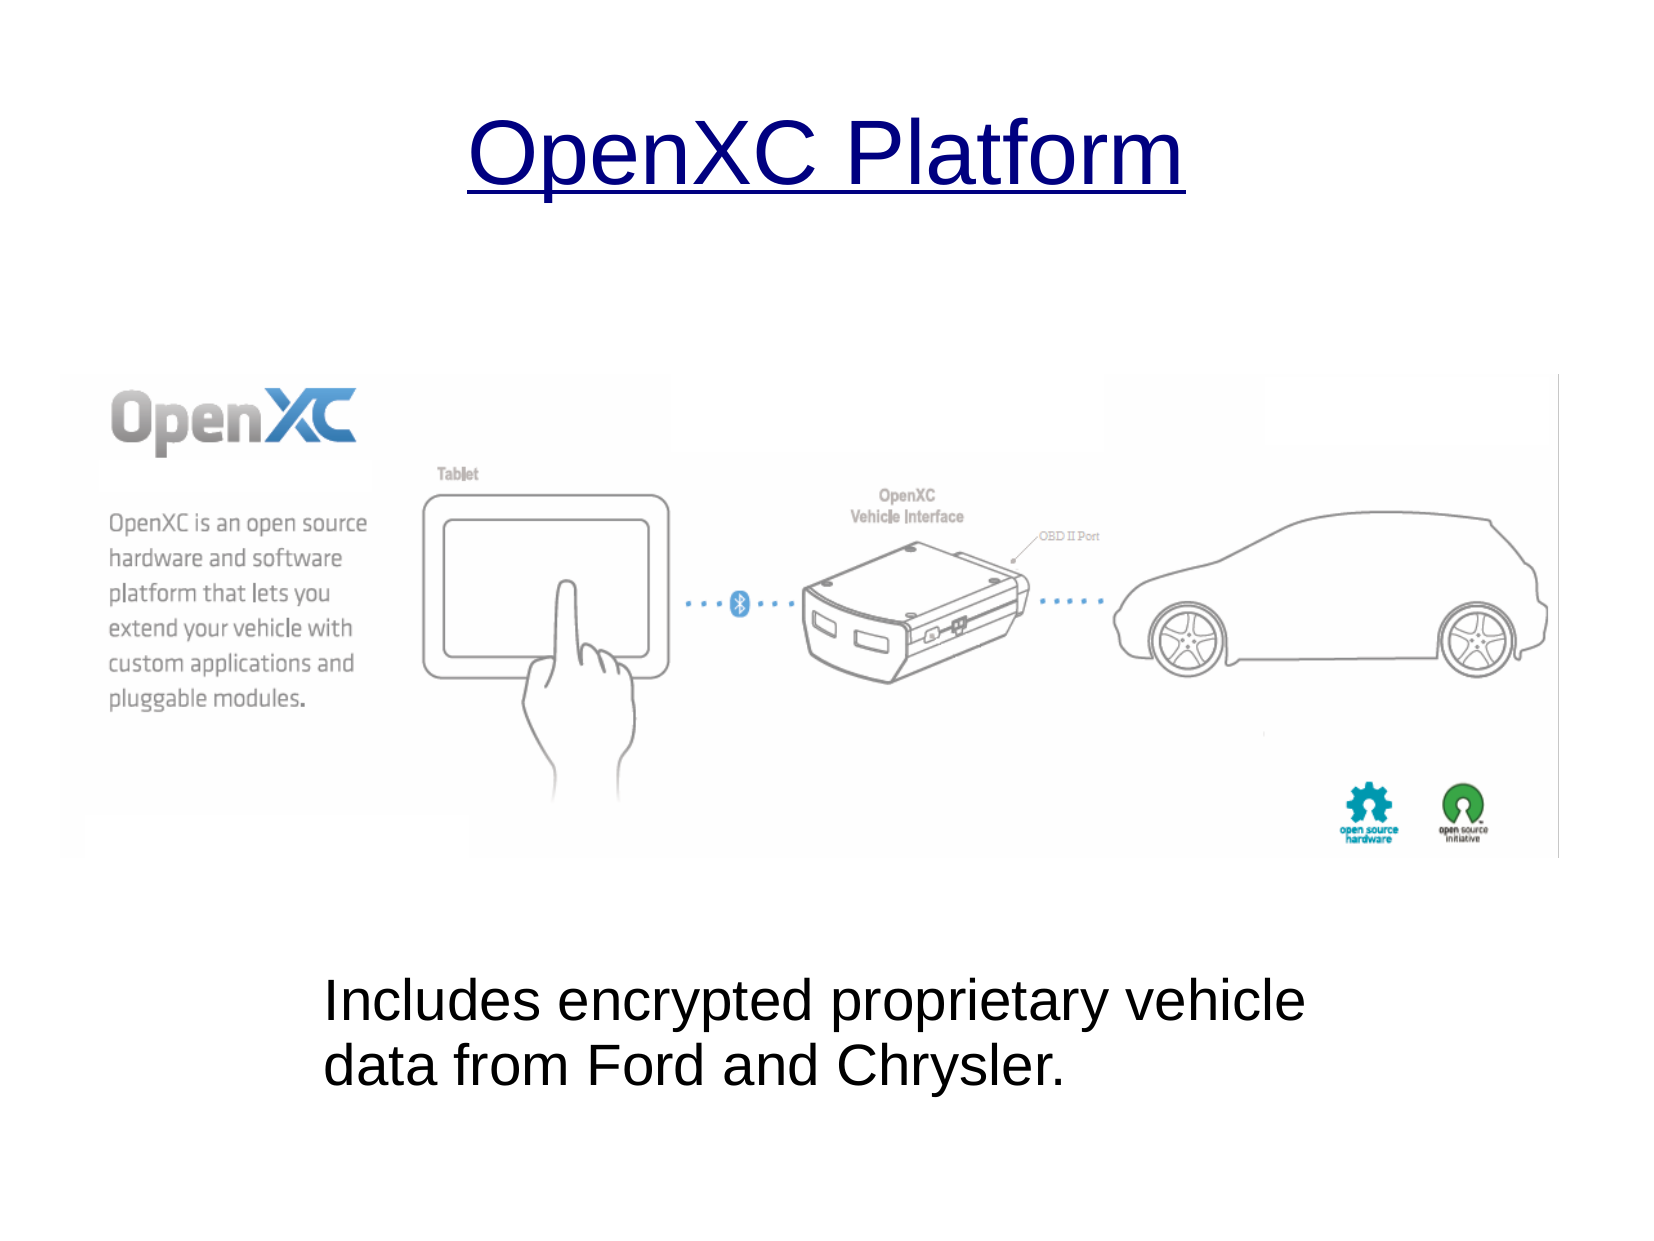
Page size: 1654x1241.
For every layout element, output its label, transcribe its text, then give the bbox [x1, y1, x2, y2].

picture [60, 374, 1561, 859]
title OpenXC Platform [82, 49, 1571, 257]
text_box Includes encrypted proprietary vehicle data from Ford and Chrysler. [309, 960, 1345, 1105]
